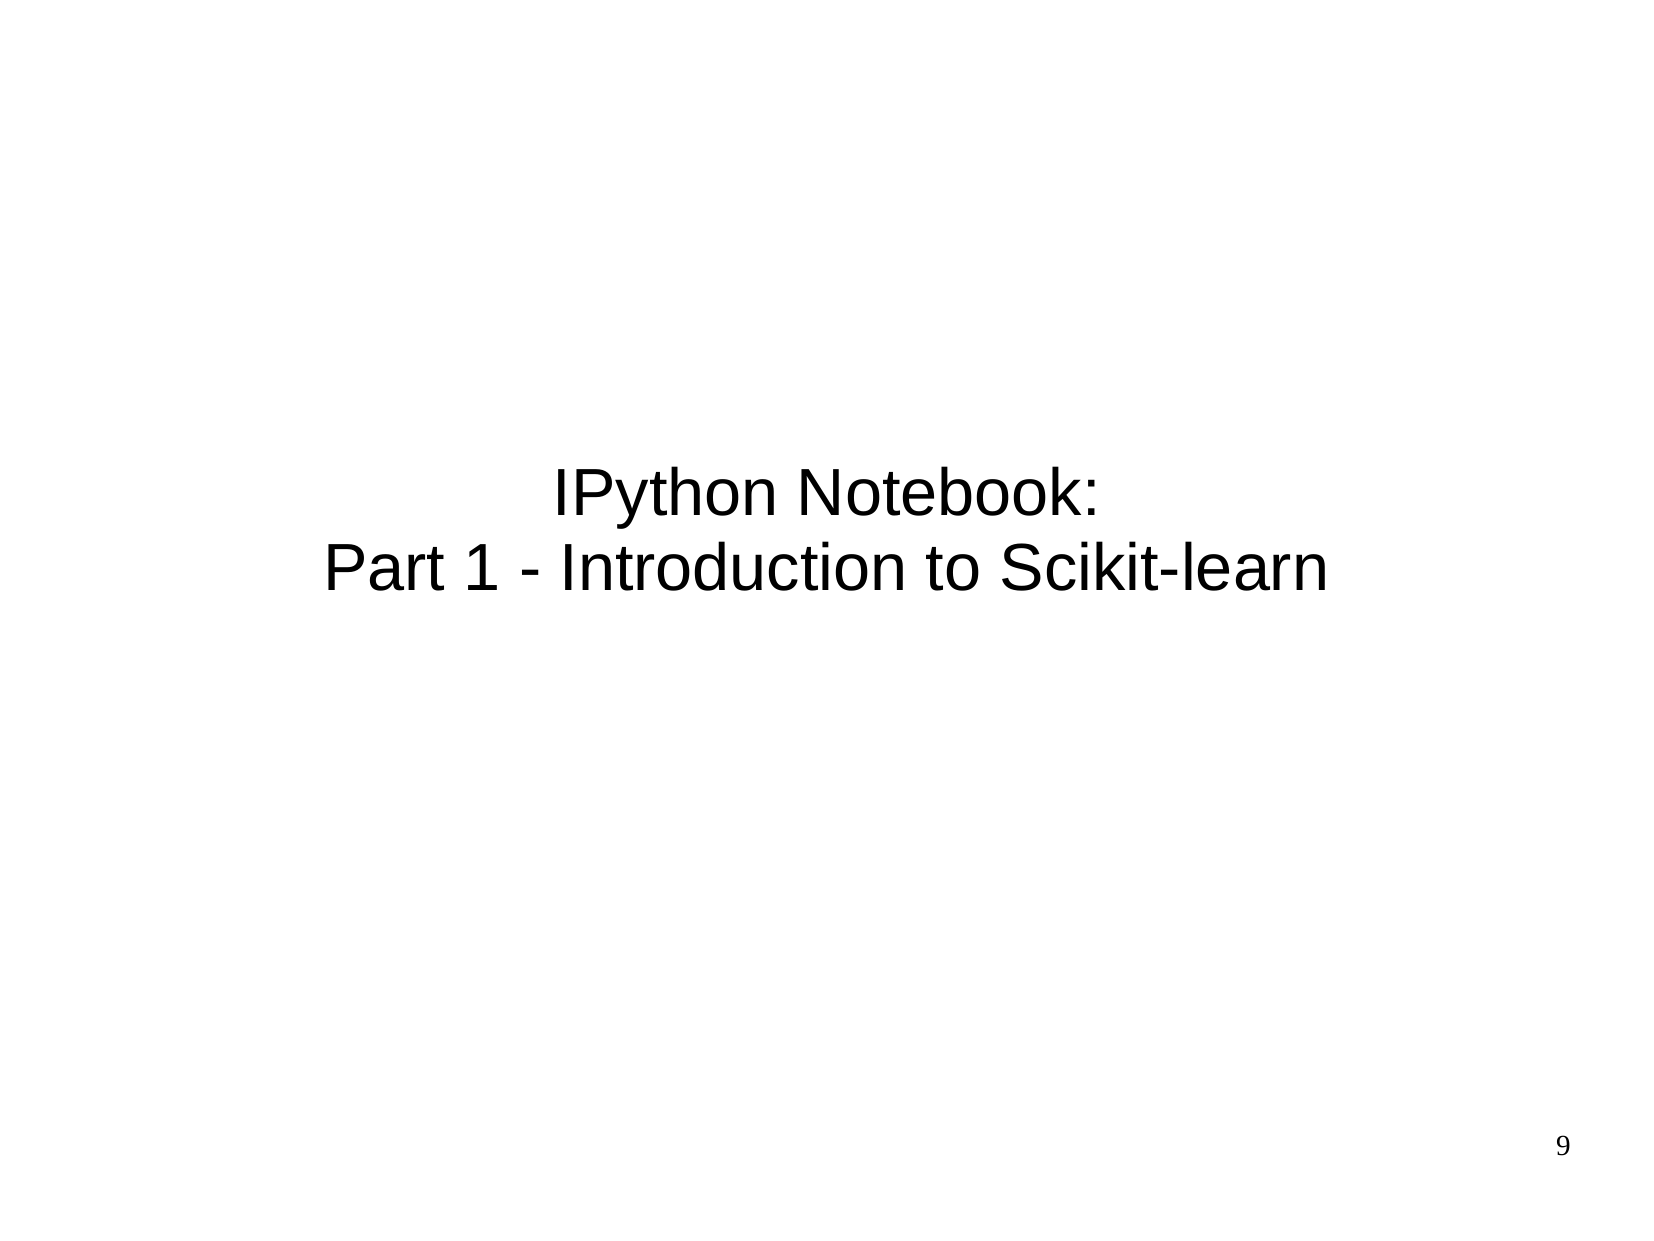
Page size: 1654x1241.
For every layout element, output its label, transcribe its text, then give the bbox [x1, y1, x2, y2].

subtitle IPython Notebook: Part 1 - Introduction to Scikit-learn [82, 49, 1571, 1010]
